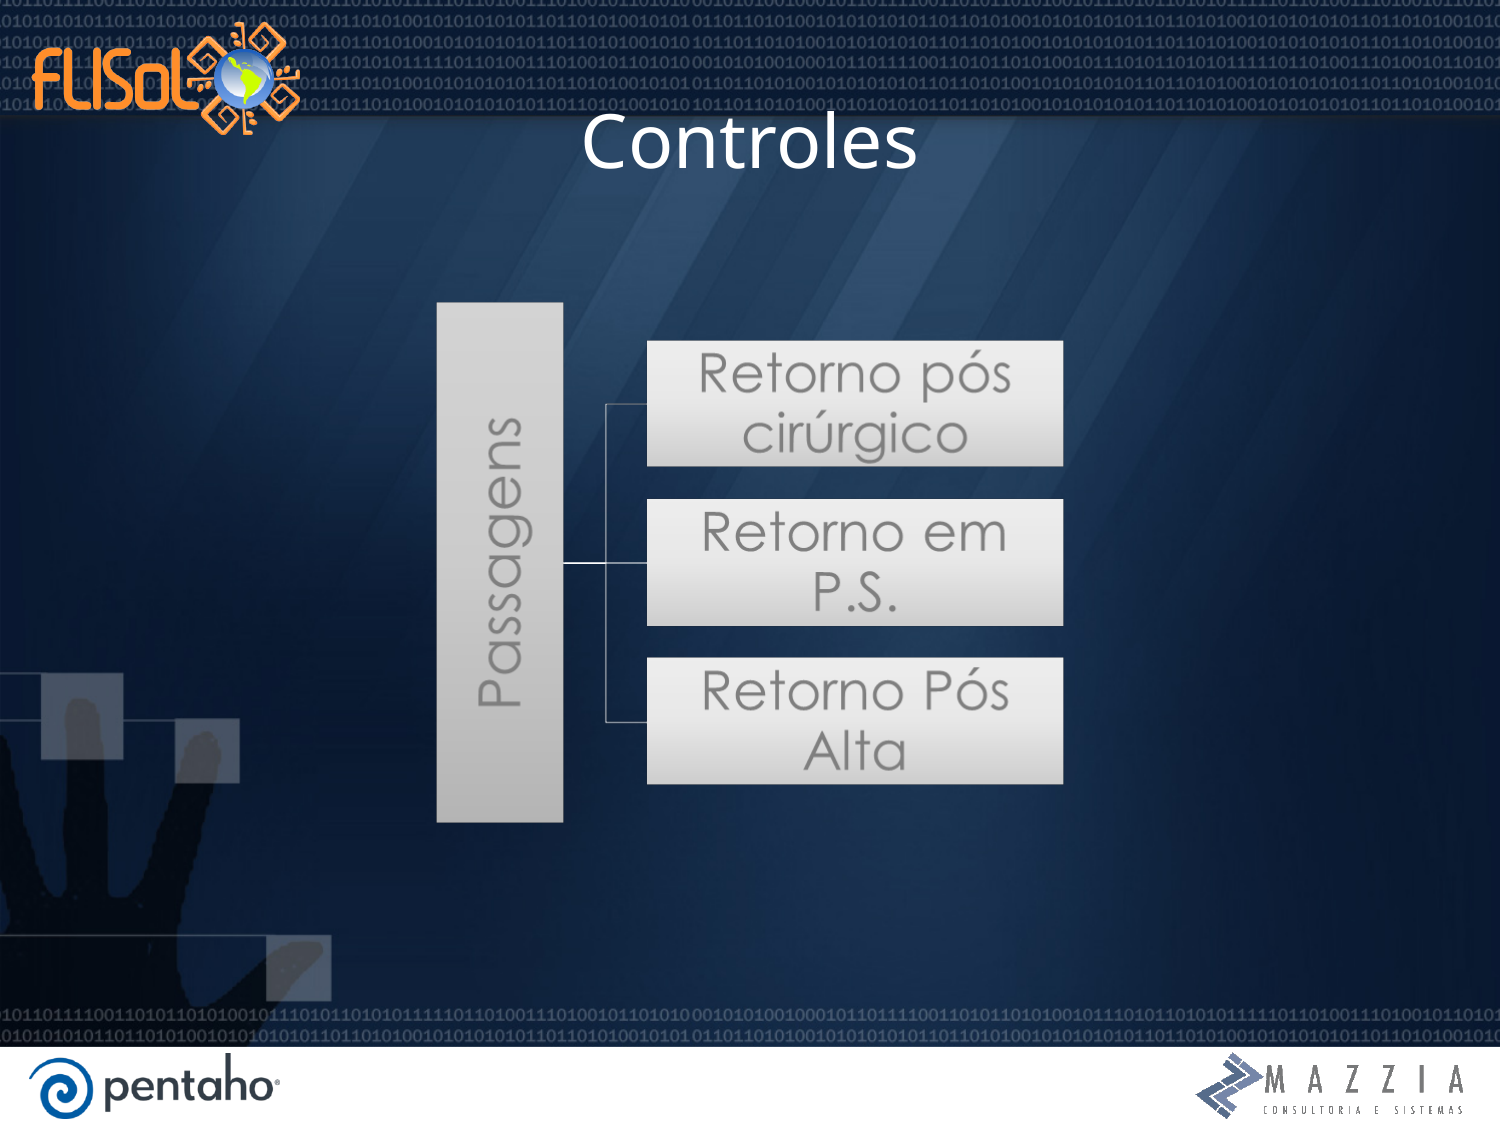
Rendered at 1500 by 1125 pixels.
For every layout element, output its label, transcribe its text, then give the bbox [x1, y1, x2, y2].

picture [0, 0, 1500, 1046]
title Controles [75, 45, 1426, 233]
picture [1195, 1052, 1463, 1119]
picture [29, 1053, 280, 1119]
